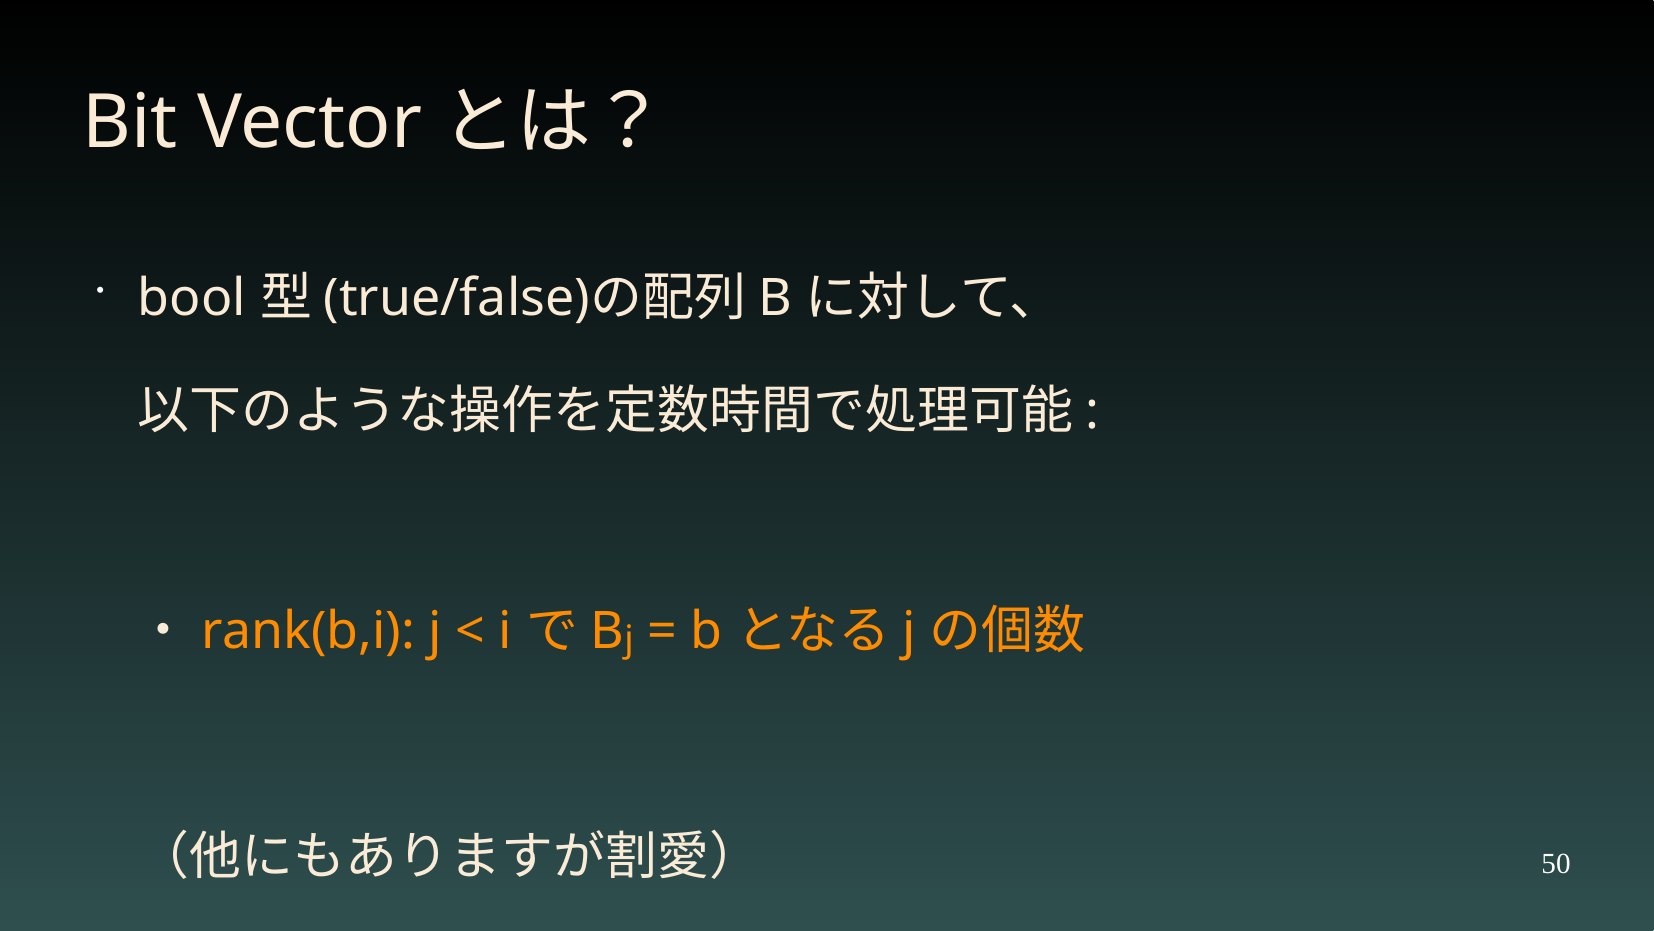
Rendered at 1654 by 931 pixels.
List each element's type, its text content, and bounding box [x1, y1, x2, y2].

list bool 型 (true/false)の配列 B に対して、 以下のような操作を定数時間で処理可能 : ・ rank(b,i): j < i で Bj = b となる j の個数 （他にもありますが割愛） [82, 217, 1571, 898]
title Bit Vector とは？ [82, 37, 969, 193]
